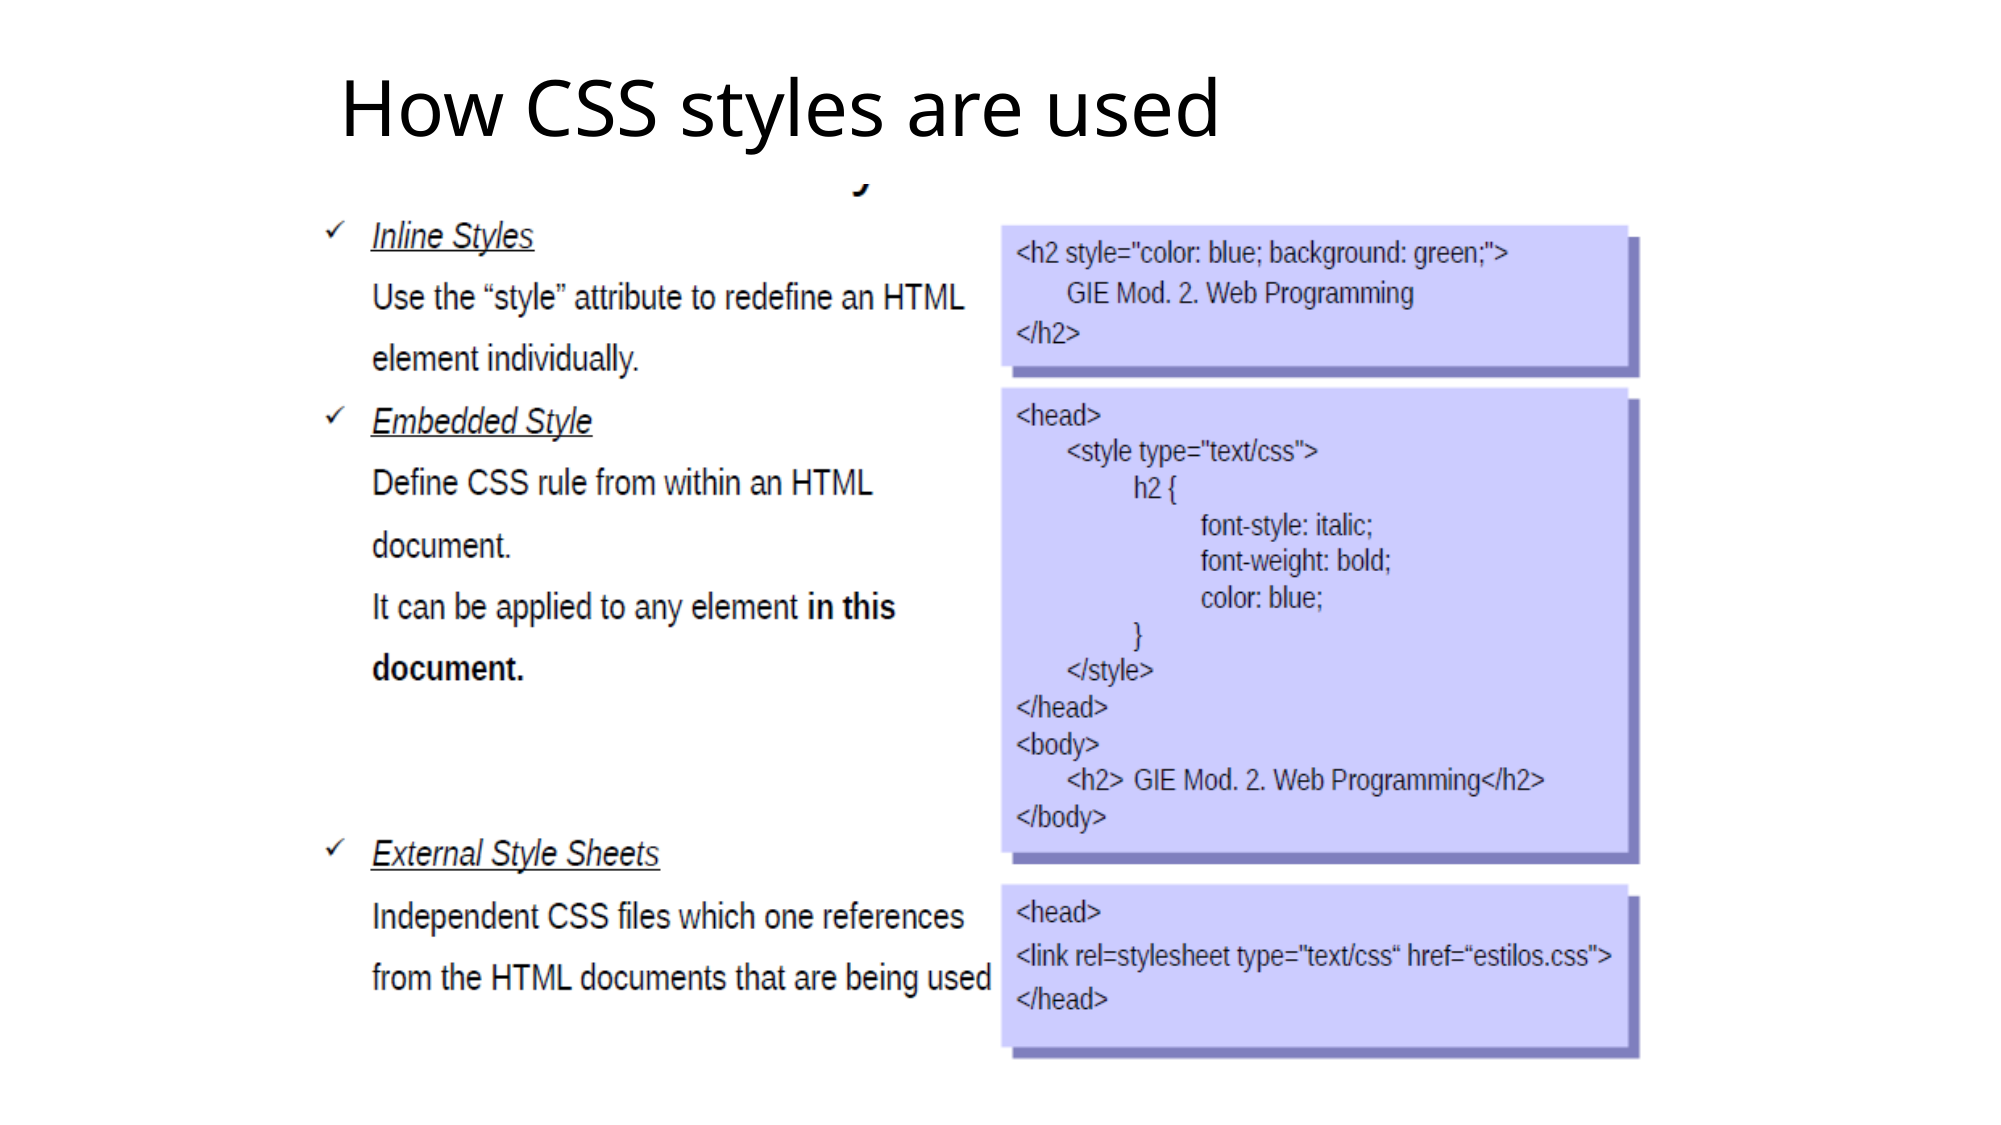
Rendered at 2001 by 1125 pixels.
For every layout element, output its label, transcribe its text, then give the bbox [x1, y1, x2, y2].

picture [303, 184, 1652, 1087]
title How CSS styles are used [324, 60, 1674, 161]
